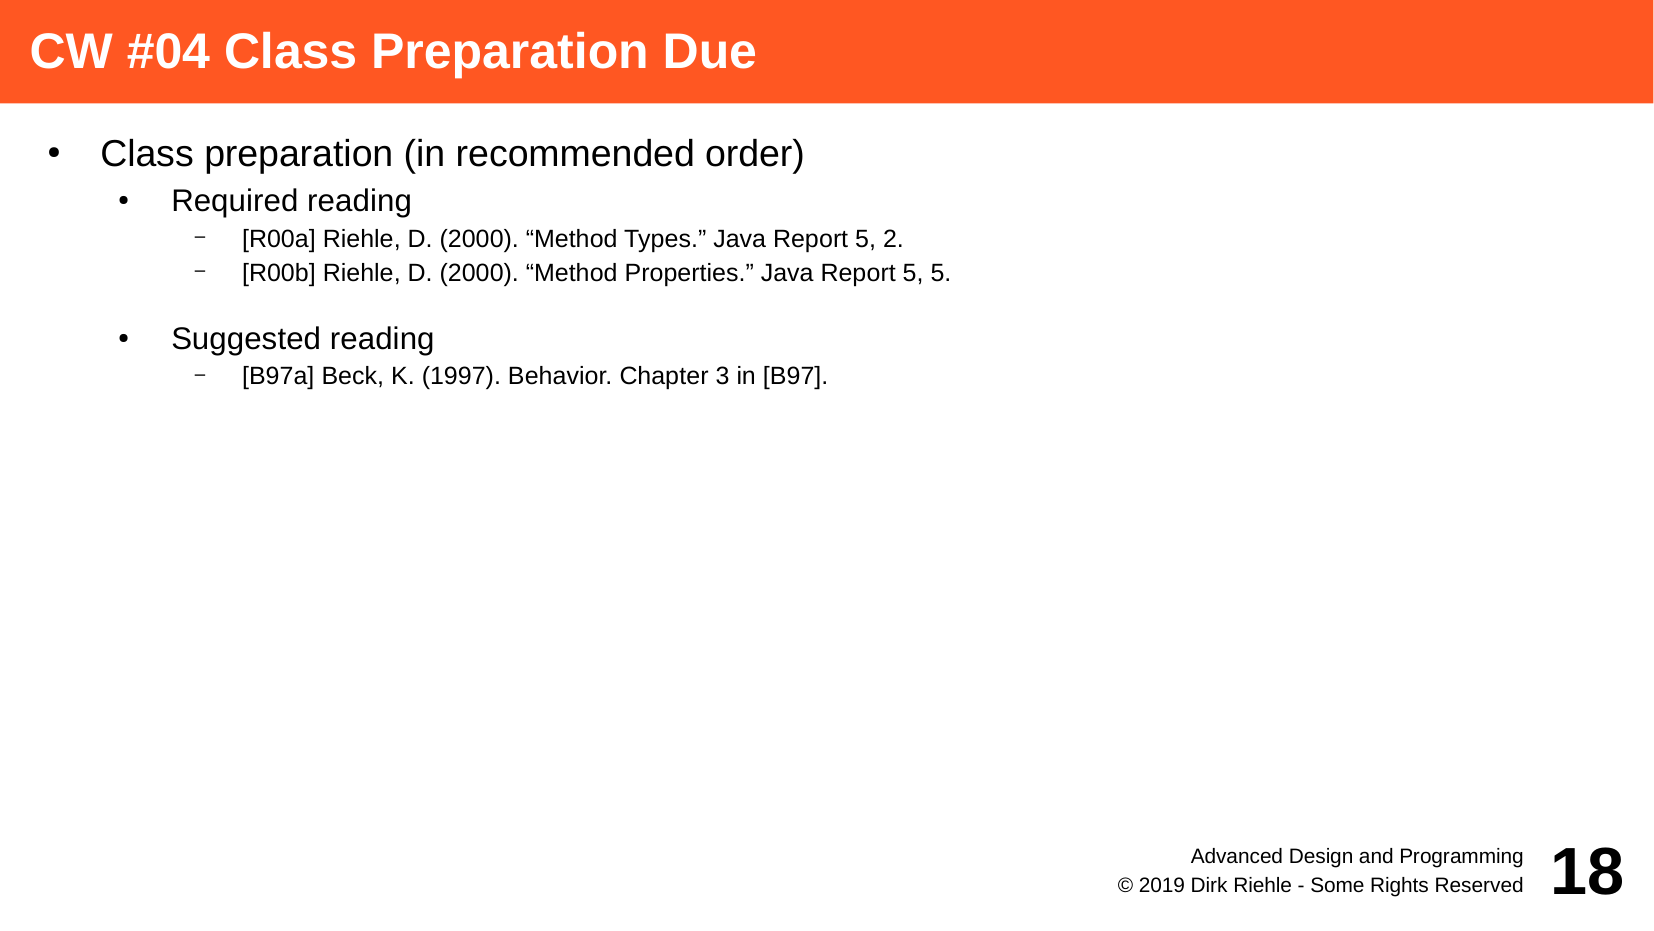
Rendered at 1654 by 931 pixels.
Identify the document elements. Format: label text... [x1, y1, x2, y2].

list Class preparation (in recommended order) Required reading [R00a] Riehle, D. (2000). “Method Types.” Java Report 5, 2. [R00b] Riehle, D. (2000). “Method Properties.” Java Report 5, 5. Suggested reading [B97a] Beck, K. (1997). Behavior. Chapter 3 in [B97]. [29, 132, 1625, 813]
title CW #04 Class Preparation Due [0, 0, 1654, 104]
